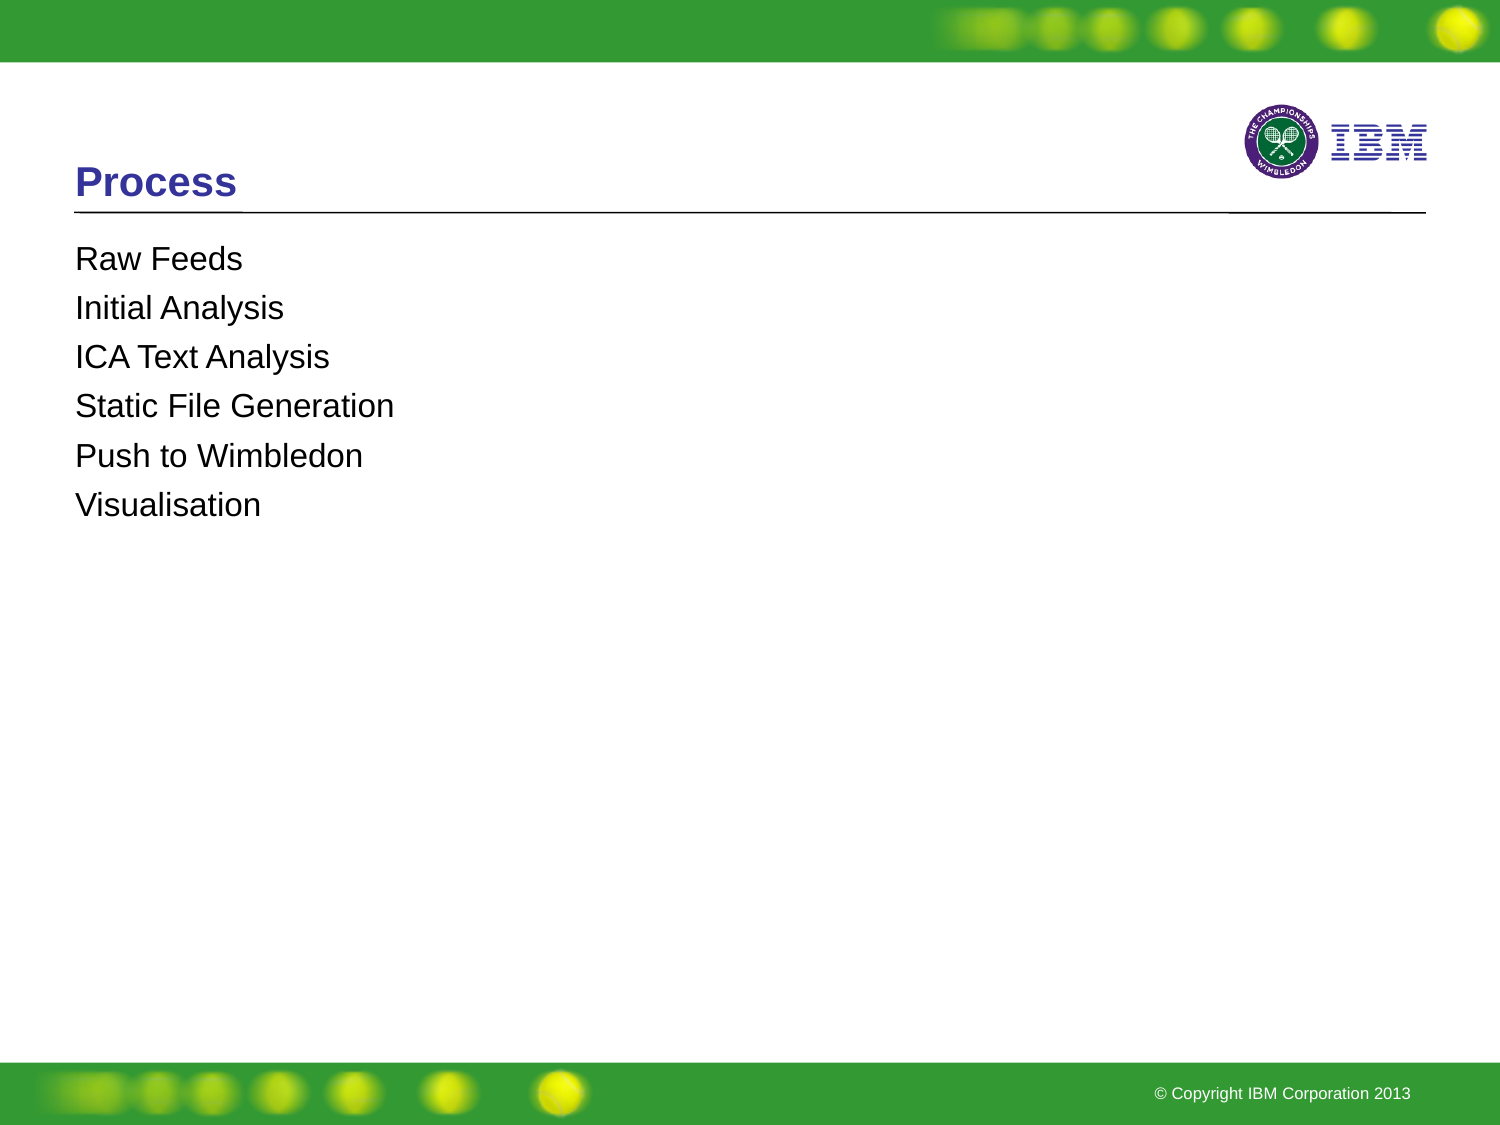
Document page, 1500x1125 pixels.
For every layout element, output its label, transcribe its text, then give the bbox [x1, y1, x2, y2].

picture [903, 4, 1492, 55]
picture [1425, 117, 1432, 165]
title Process [75, 75, 1425, 213]
picture [5, 1068, 595, 1120]
list Raw Feeds Initial Analysis ICA Text Analysis Static File Generation Push to Wimbledon Visualisation [75, 229, 1425, 1022]
